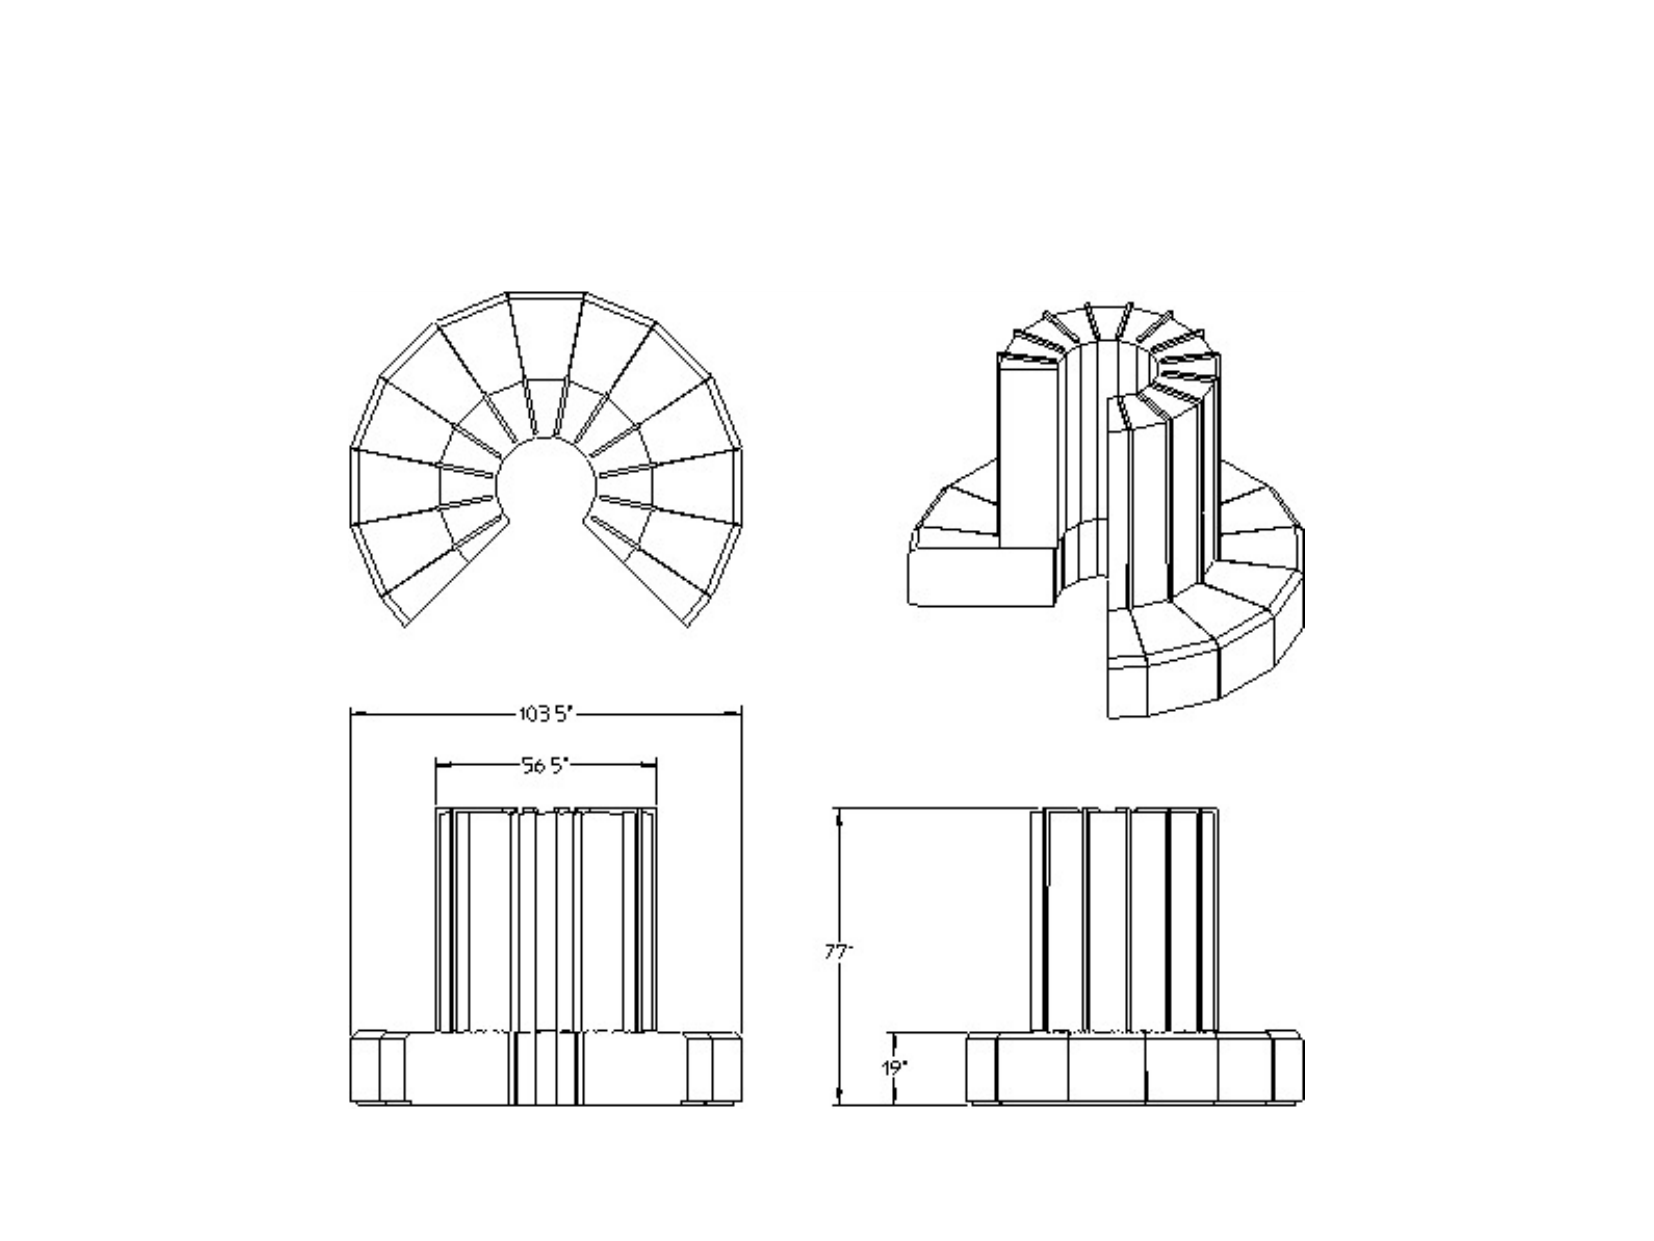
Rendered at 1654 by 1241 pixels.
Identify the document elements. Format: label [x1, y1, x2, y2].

picture [348, 290, 1305, 1109]
